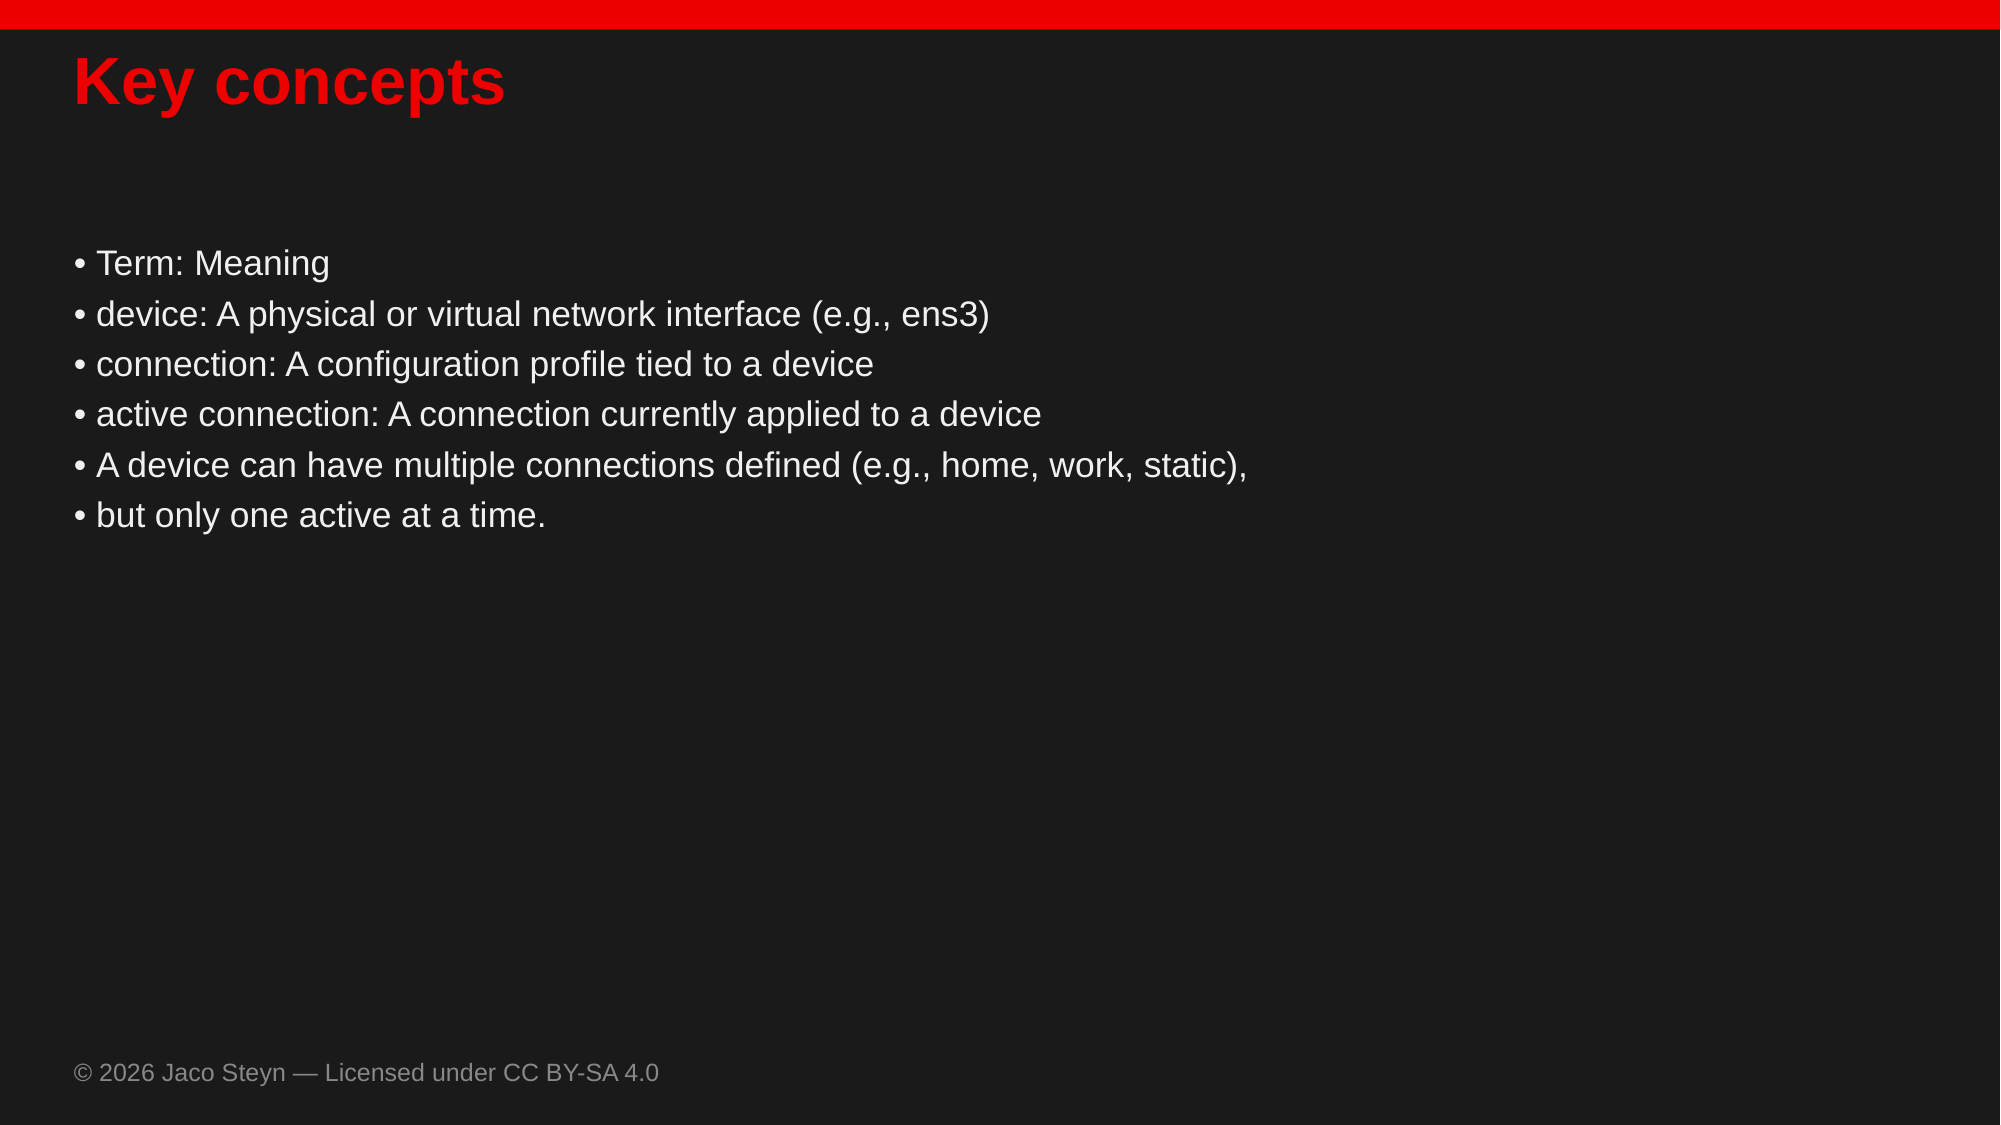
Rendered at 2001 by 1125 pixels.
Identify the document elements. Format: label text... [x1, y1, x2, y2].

text_box Key concepts [59, 36, 1942, 208]
text_box [0, 0, 2001, 30]
text_box © 2026 Jaco Steyn — Licensed under CC BY-SA 4.0 [59, 1051, 1942, 1093]
text_box • Term: Meaning • device: A physical or virtual network interface (e.g., ens3) • connection: A configuration profile tied to a device • active connection: A connection currently applied to a device • A device can have multiple connections defined (e.g., home, work, static), • but only one active at a time. [59, 236, 1942, 1037]
